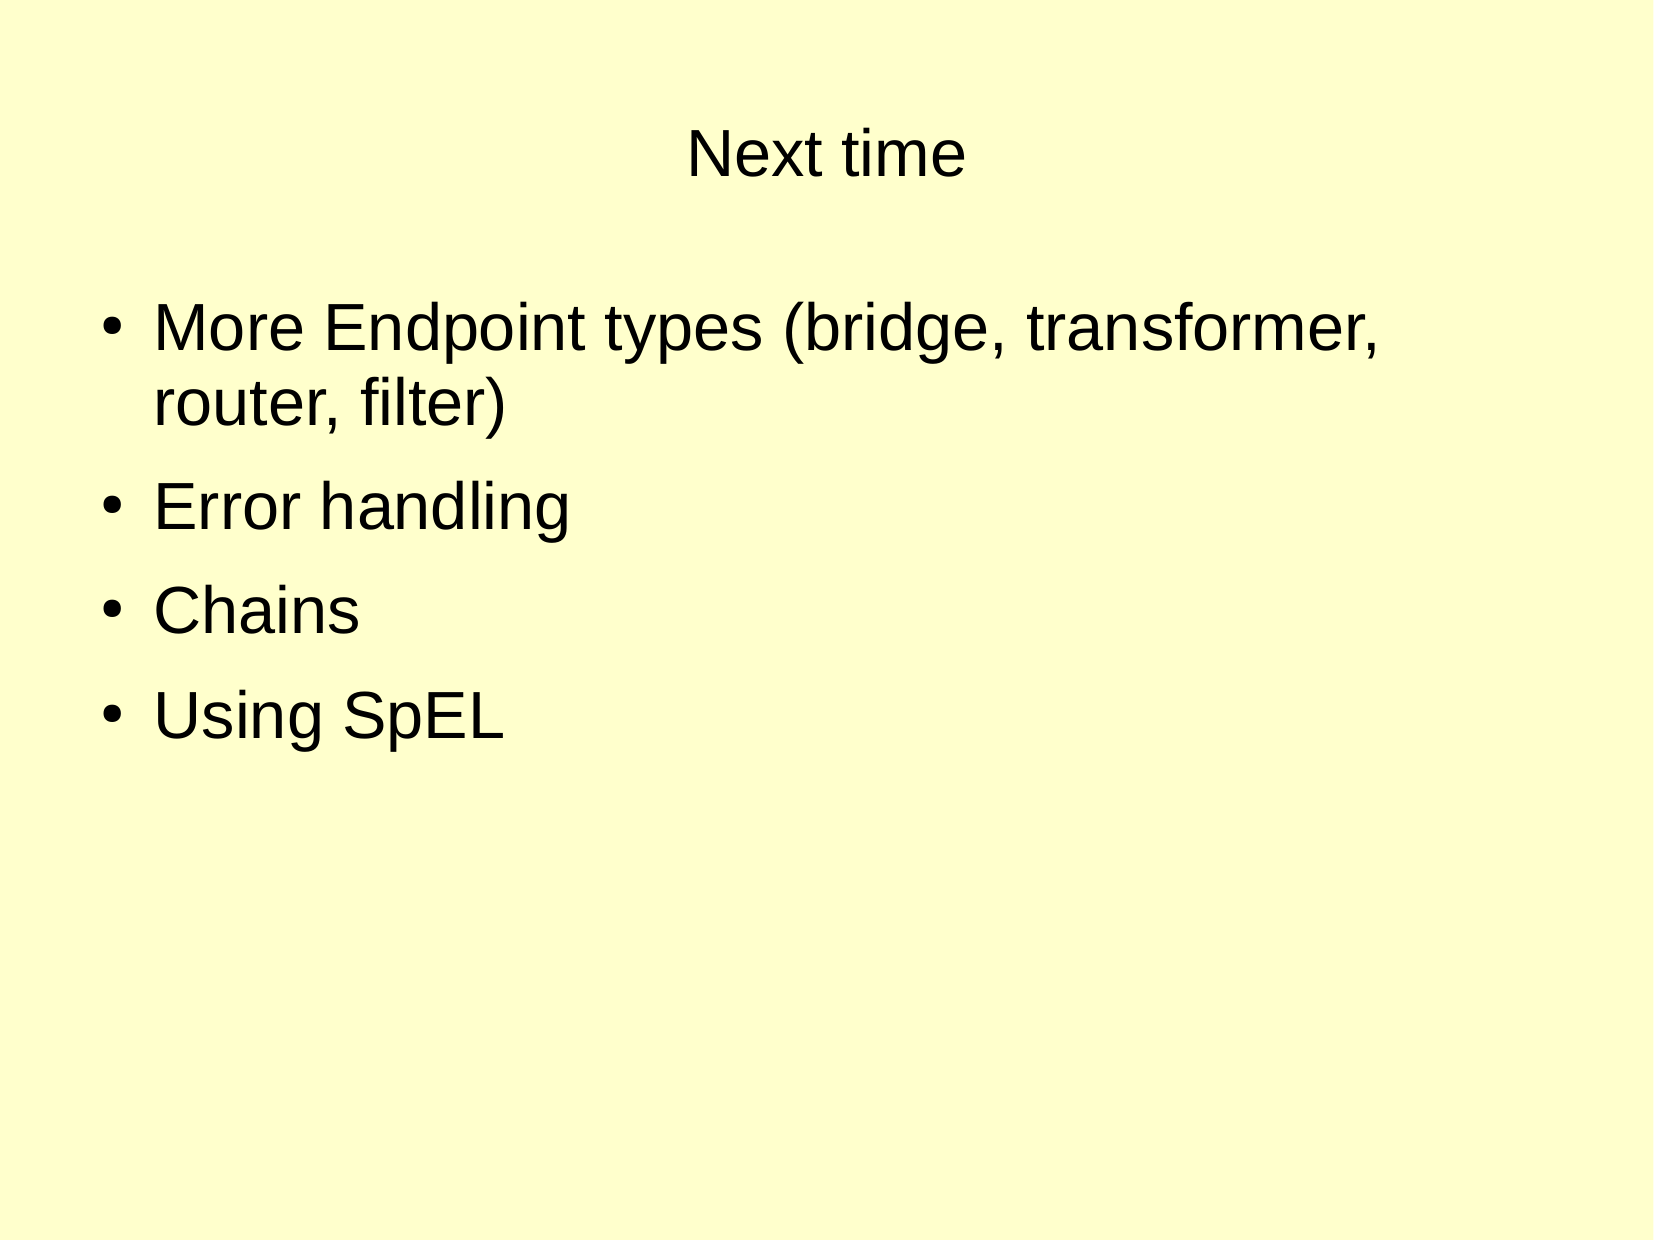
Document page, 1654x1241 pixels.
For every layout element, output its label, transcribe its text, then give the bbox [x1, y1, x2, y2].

title Next time [82, 49, 1571, 257]
list More Endpoint types (bridge, transformer, router, filter) Error handling Chains Using SpEL [82, 290, 1571, 1109]
